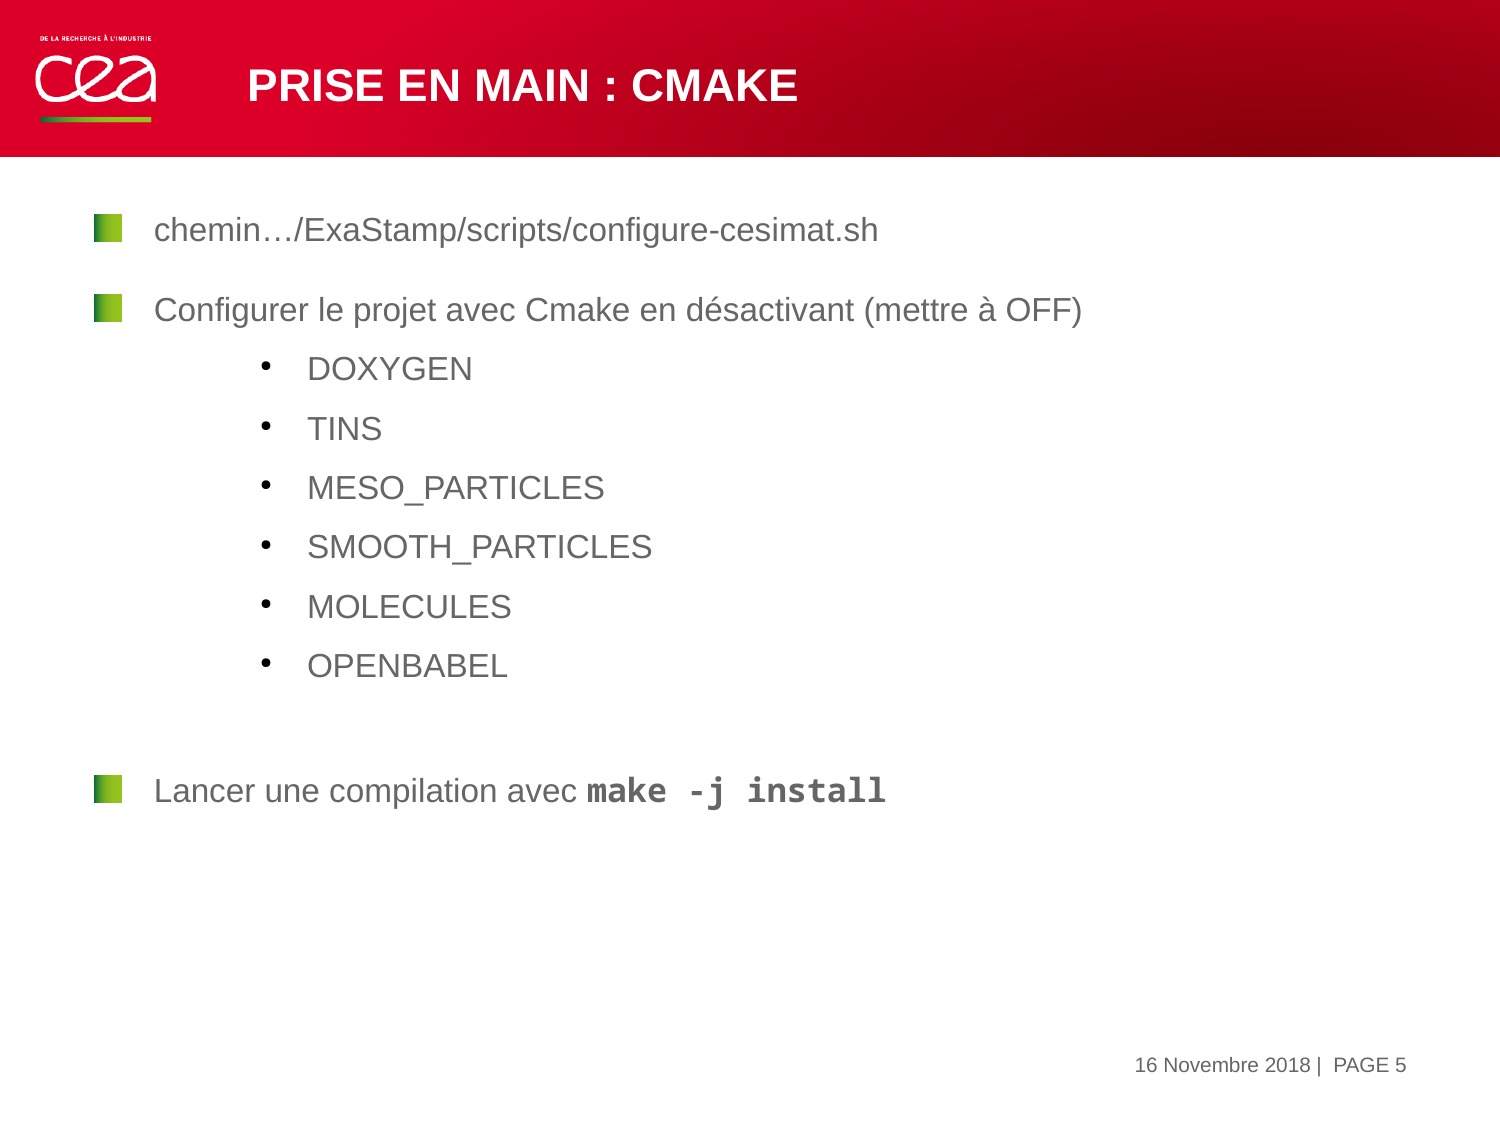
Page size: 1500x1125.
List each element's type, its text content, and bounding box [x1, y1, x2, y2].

slide_number | PAGE <number> [1316, 1034, 1500, 1094]
footer 16 Novembre 2018 [336, 1034, 1311, 1095]
title Prise en main : CMake [247, 8, 1436, 158]
list chemin…/ExaStamp/scripts/configure-cesimat.sh Configurer le projet avec Cmake en désactivant (mettre à OFF) DOXYGEN TINS MESO_PARTICLES SMOOTH_PARTICLES MOLECULES OPENBABEL Lancer une compilation avec make -j install [94, 208, 1436, 1024]
picture [0, 0, 1500, 157]
